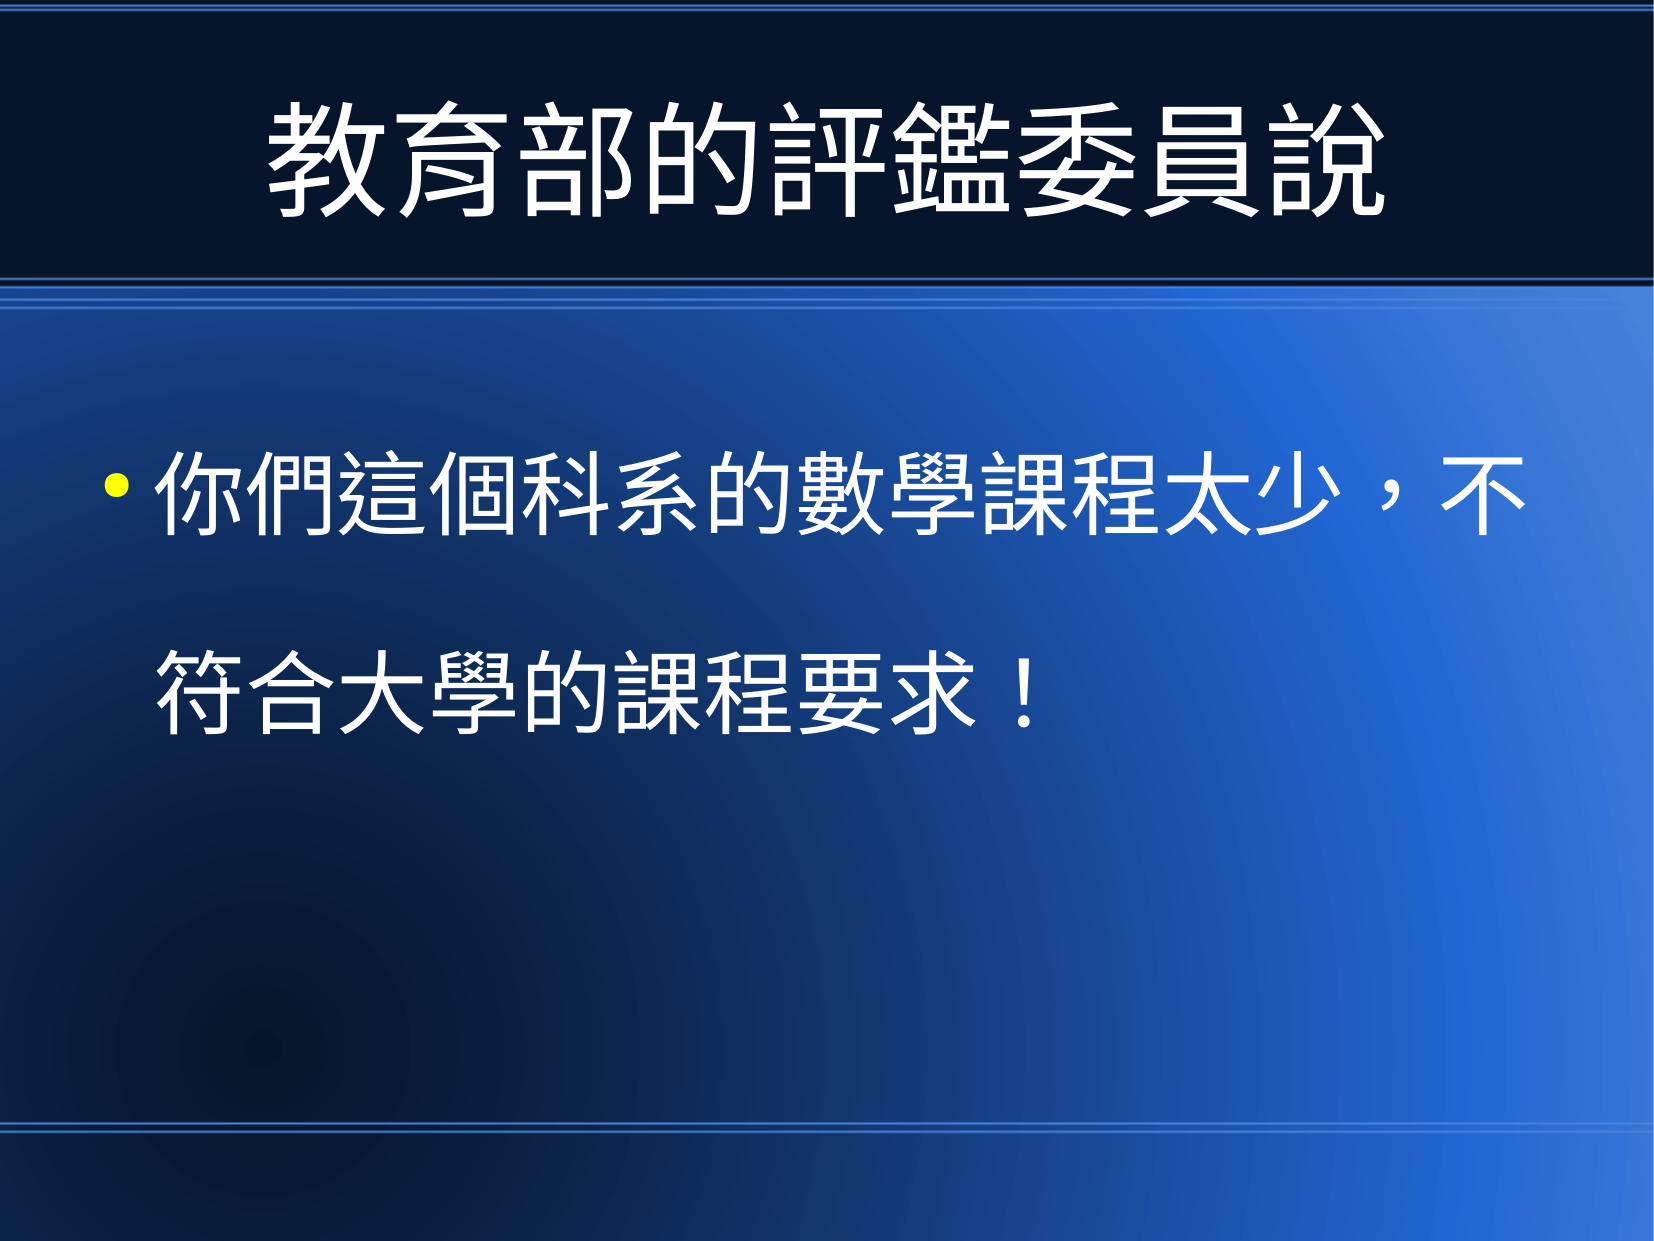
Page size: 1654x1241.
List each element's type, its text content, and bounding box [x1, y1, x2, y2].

picture [0, 0, 1654, 1241]
title 教育部的評鑑委員說 [82, 49, 1571, 257]
list 你們這個科系的數學課程太少，不符合大學的課程要求！ [82, 355, 1571, 1241]
